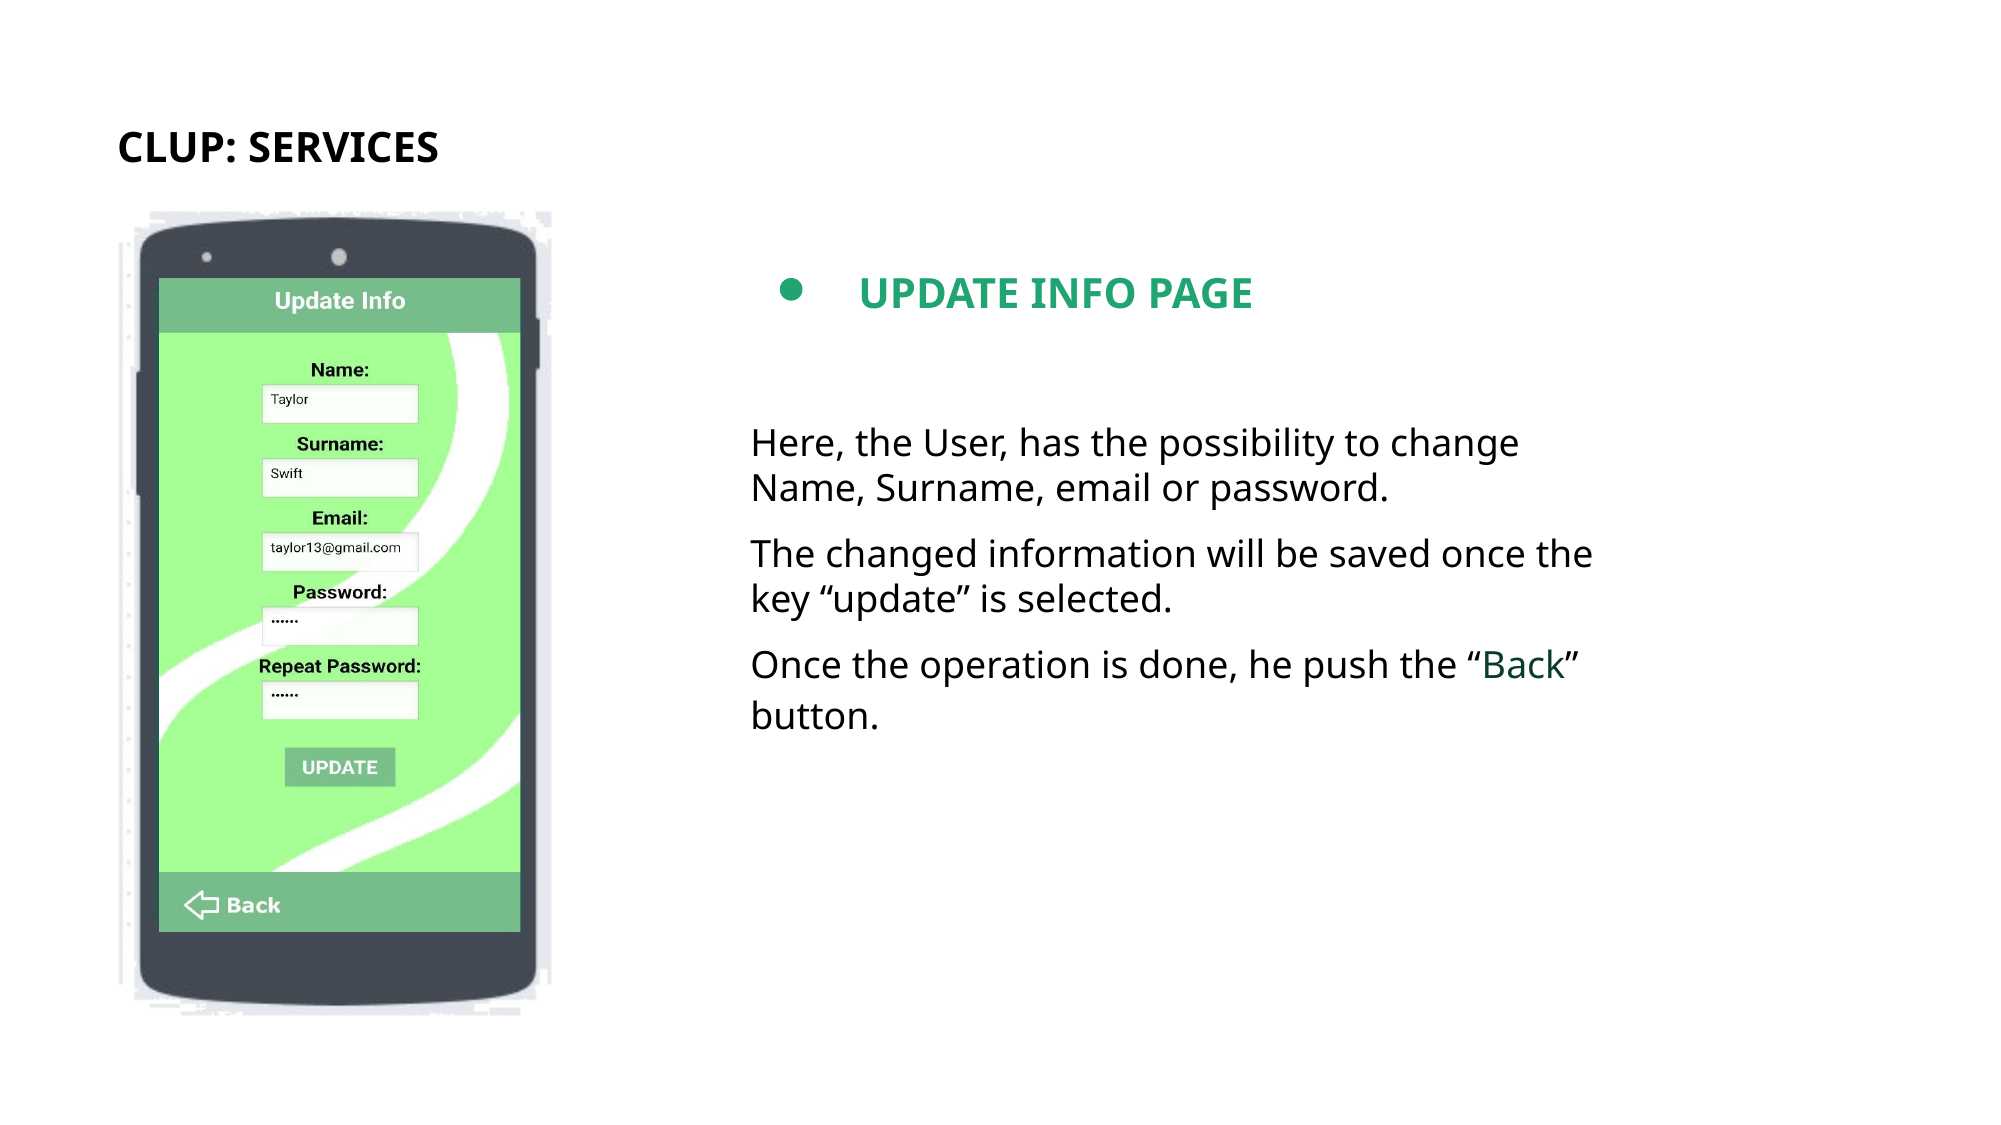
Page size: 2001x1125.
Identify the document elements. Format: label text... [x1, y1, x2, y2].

text_box Here, the User, has the possibility to change Name, Surname, email or password. The changed information will be saved once the key “update” is selected. Once the operation is done, he push the “Back” button. [735, 411, 1658, 818]
title CLUP: SERVICES [102, 118, 1056, 230]
picture [83, 181, 593, 1047]
text_box [779, 278, 803, 301]
text_box UPDATE INFO PAGE [843, 264, 1274, 315]
